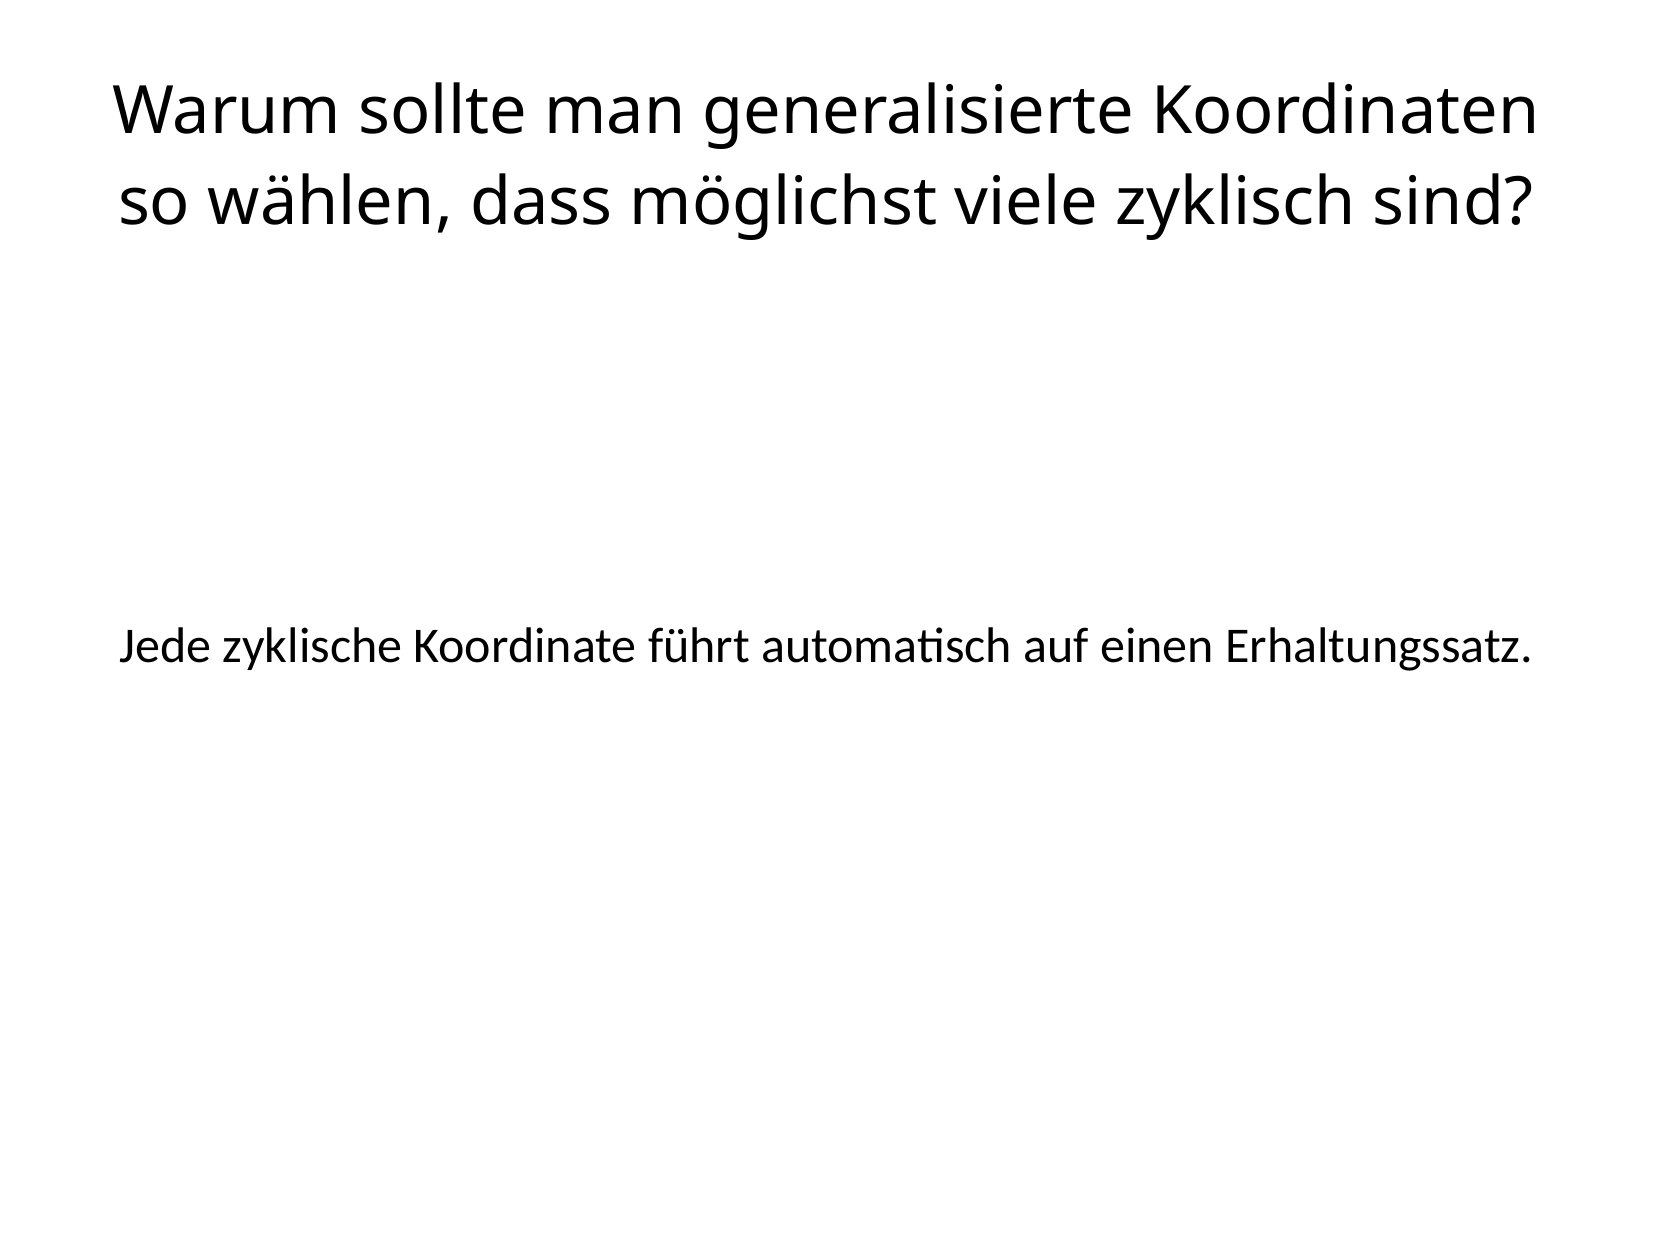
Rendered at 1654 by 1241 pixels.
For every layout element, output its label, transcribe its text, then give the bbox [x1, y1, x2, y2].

title Warum sollte man generalisierte Koordinaten so wählen, dass möglichst viele zyklisch sind? [82, 49, 1571, 257]
subtitle Jede zyklische Koordinate führt automatisch auf einen Erhaltungssatz. [82, 290, 1571, 1010]
